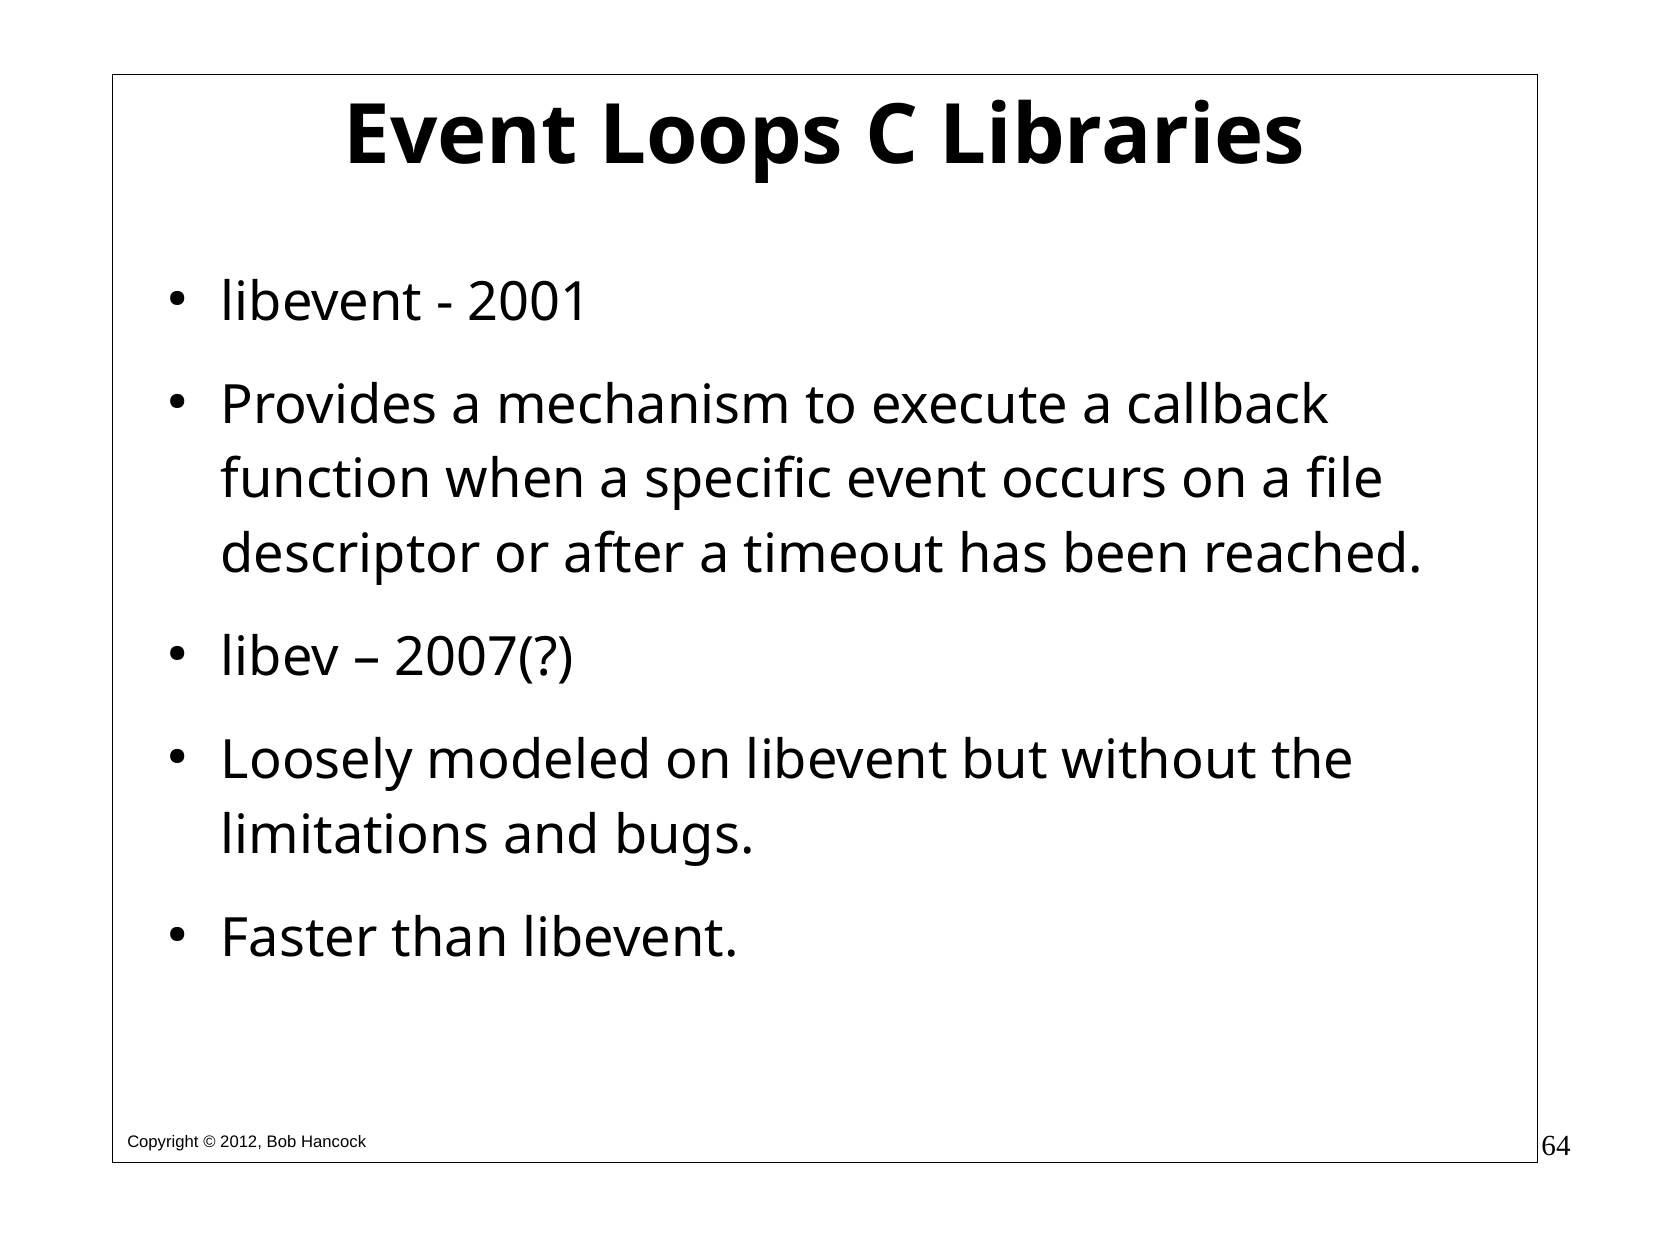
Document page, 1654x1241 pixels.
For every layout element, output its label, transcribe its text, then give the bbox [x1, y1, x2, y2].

text_box Copyright © 2012, Bob Hancock [112, 1125, 382, 1159]
title Event Loops C Libraries [112, 75, 1538, 188]
list libevent - 2001 Provides a mechanism to execute a callback function when a specific event occurs on a file descriptor or after a timeout has been reached. libev – 2007(?) Loosely modeled on libevent but without the limitations and bugs. Faster than libevent. [150, 262, 1501, 1126]
